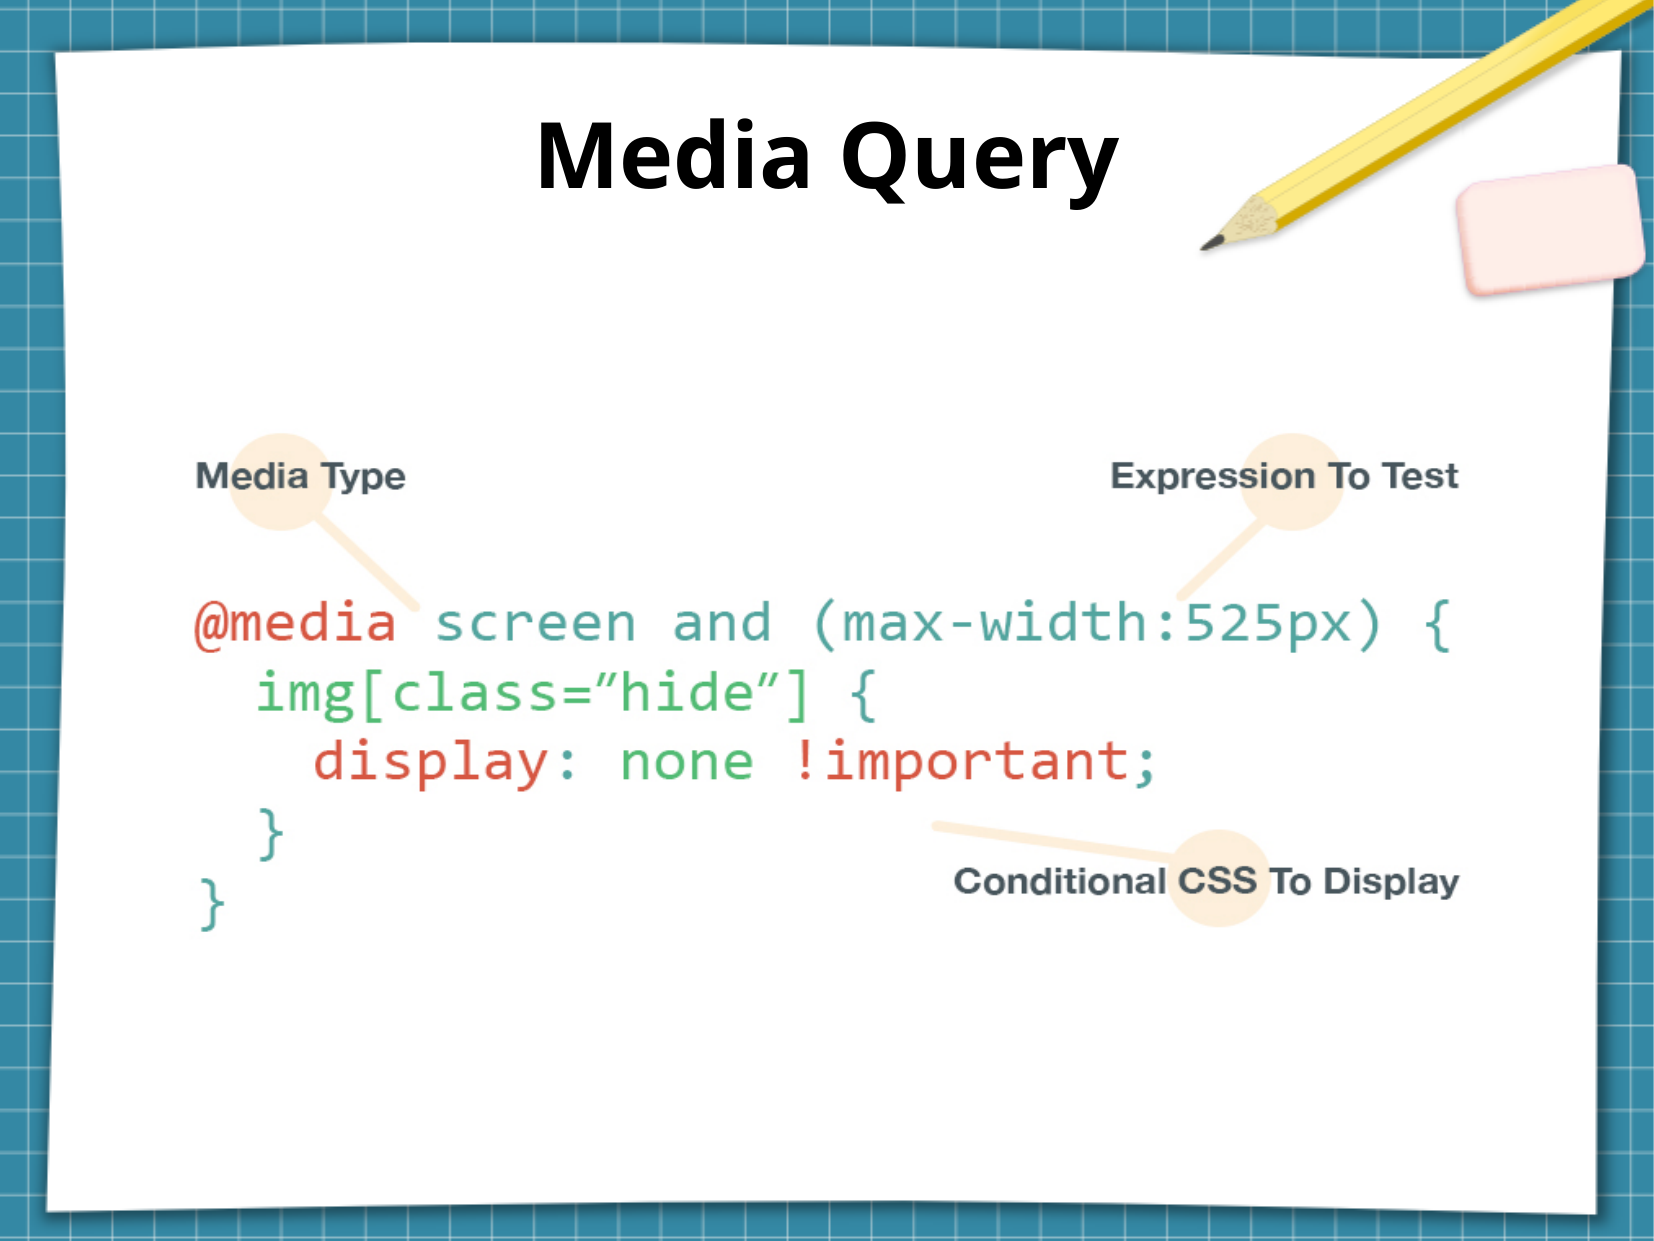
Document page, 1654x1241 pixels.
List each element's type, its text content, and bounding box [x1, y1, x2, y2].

picture [0, 0, 1654, 1241]
title Media Query [82, 49, 1571, 257]
